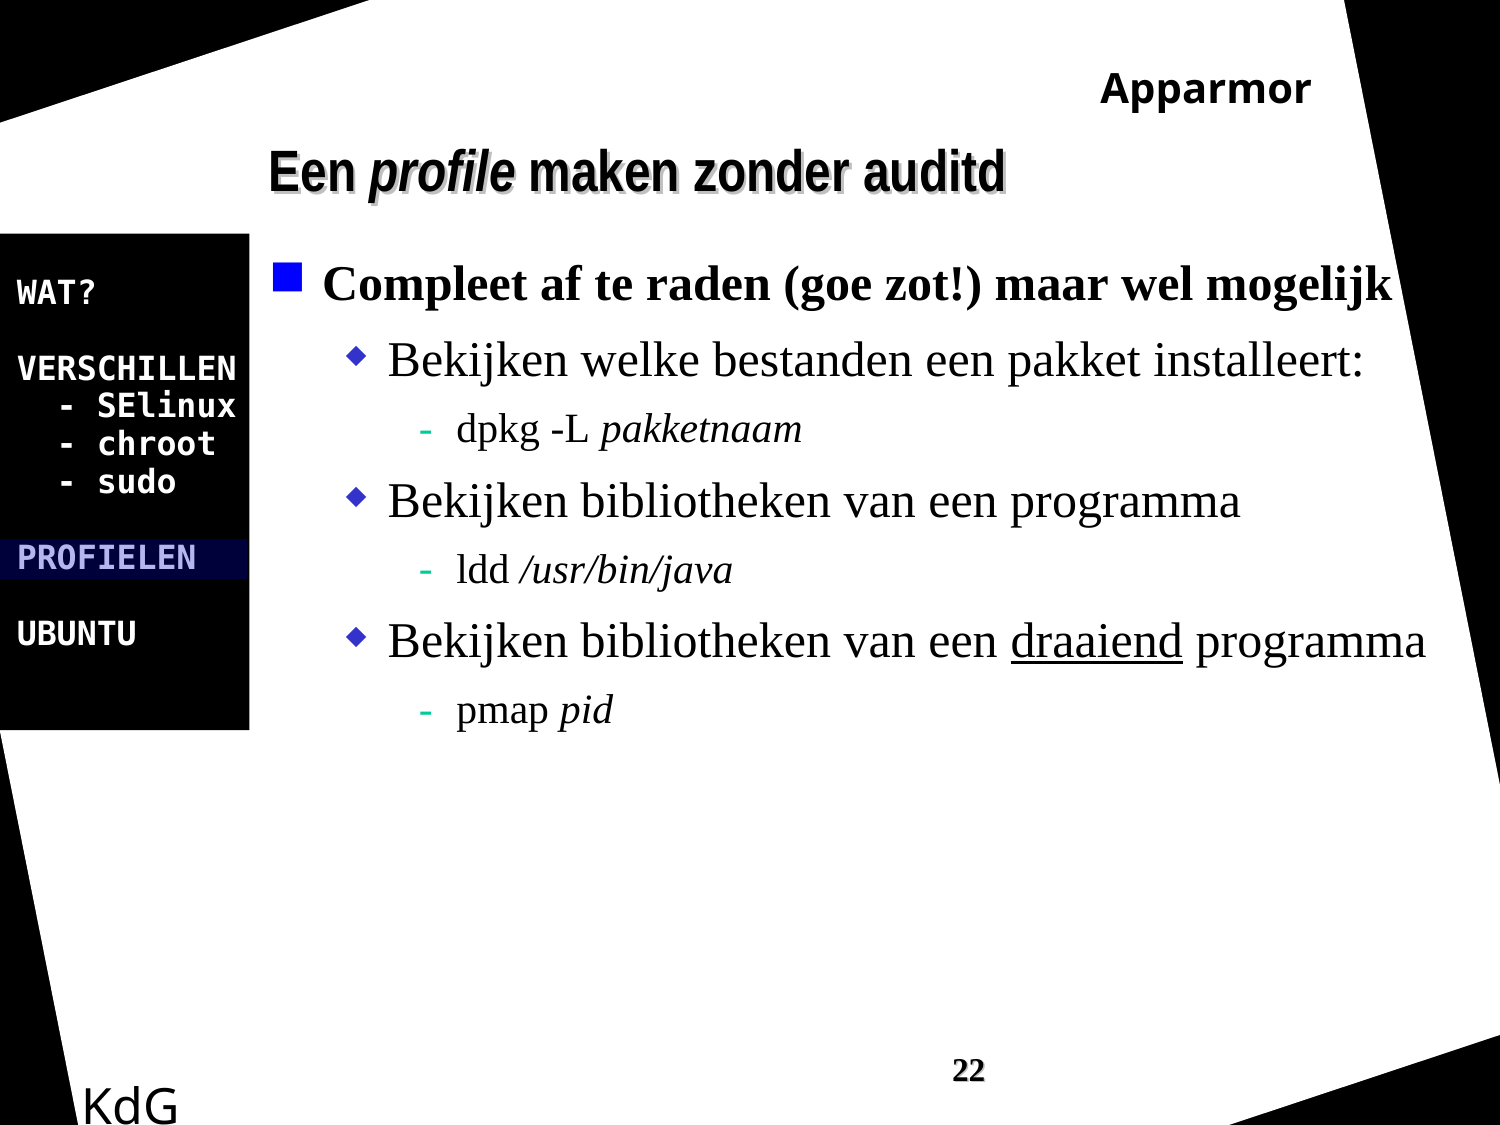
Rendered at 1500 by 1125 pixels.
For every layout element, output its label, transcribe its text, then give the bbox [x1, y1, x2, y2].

title Een profile maken zonder auditd [268, 49, 1415, 246]
list Compleet af te raden (goe zot!) maar wel mogelijk Bekijken welke bestanden een pakket installeert: dpkg -L pakketnaam Bekijken bibliotheken van een programma ldd /usr/bin/java Bekijken bibliotheken van een draaiend programma pmap pid [268, 246, 1468, 976]
text_box [0, 539, 248, 580]
